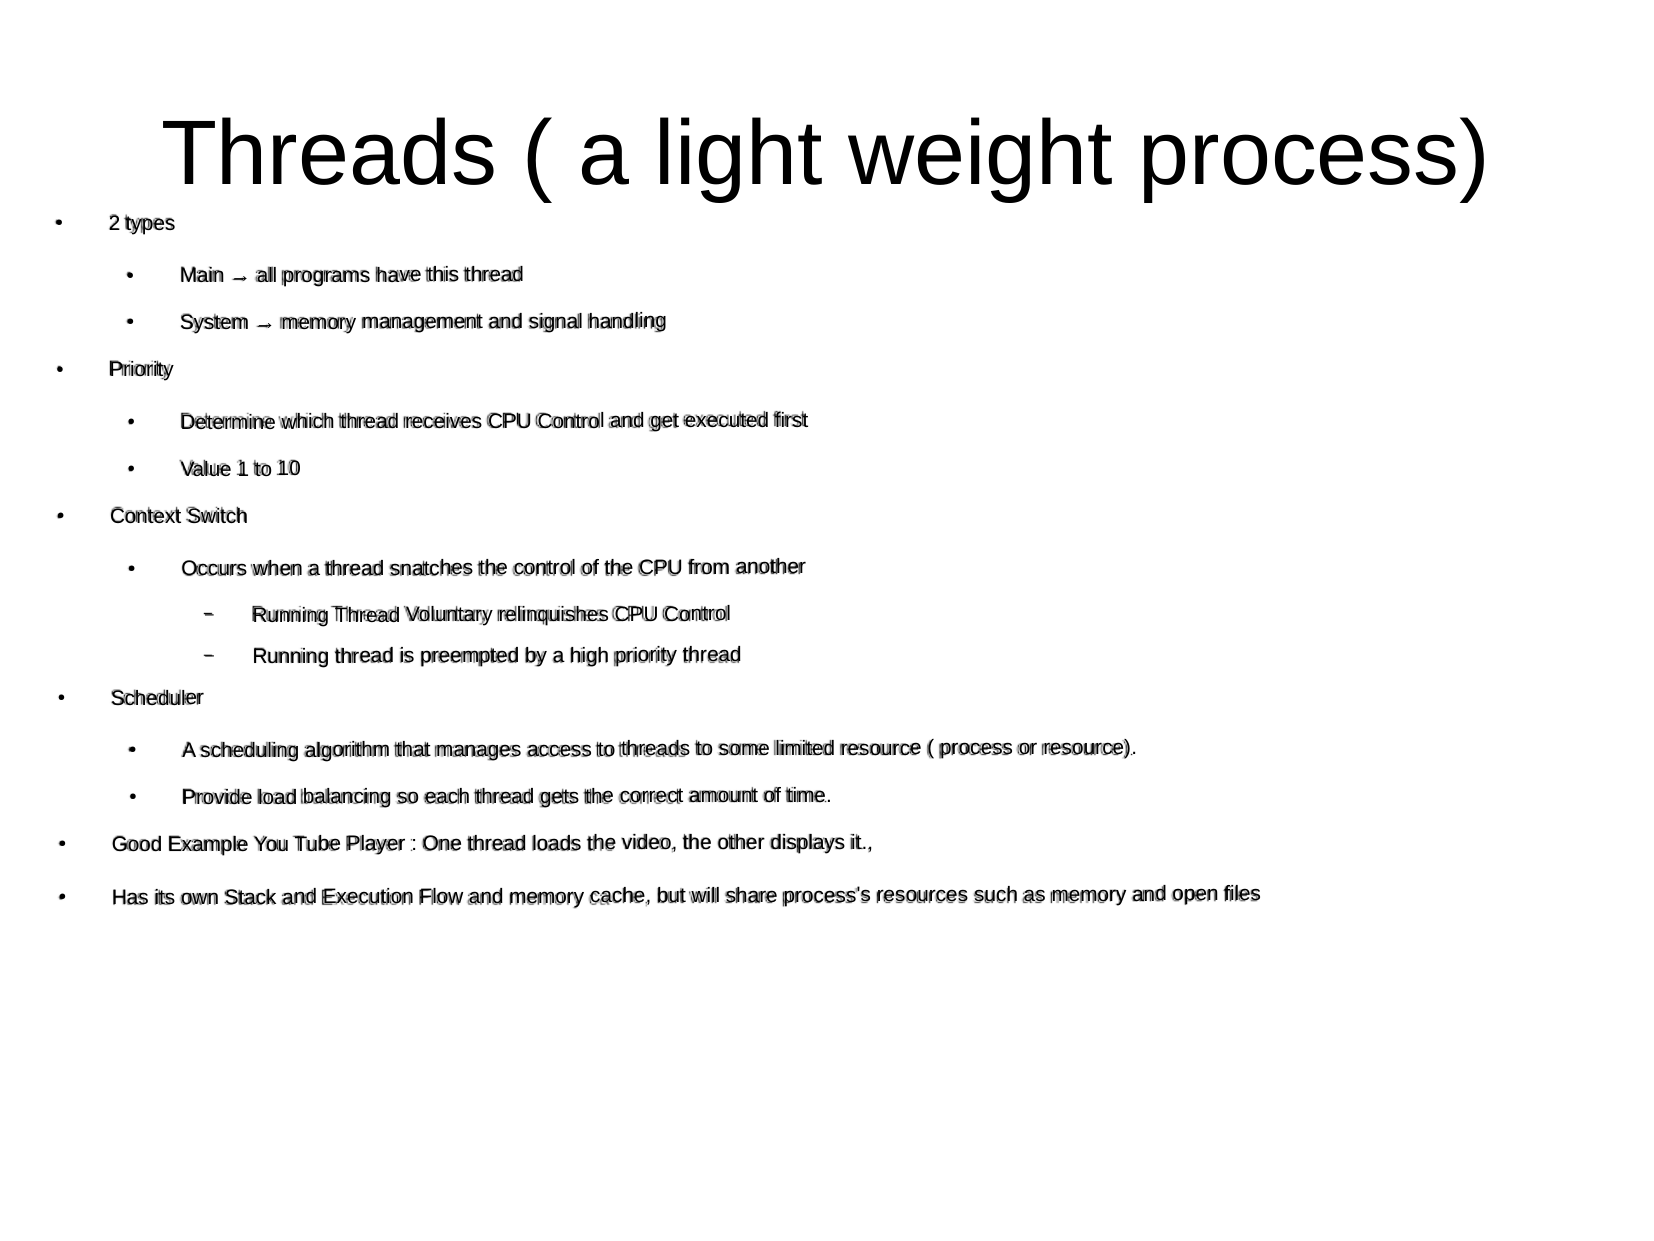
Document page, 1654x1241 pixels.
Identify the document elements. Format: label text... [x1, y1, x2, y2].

title Threads ( a light weight process) [82, 49, 1571, 257]
list 2 types Main → all programs have this thread System → memory management and signal handling Priority Determine which thread receives CPU Control and get executed first Value 1 to 10 Context Switch Occurs when a thread snatches the control of the CPU from another Running Thread Voluntary relinquishes CPU Control Running thread is preempted by a high priority thread Scheduler A scheduling algorithm that manages access to threads to some limited resource ( process or resource). Provide load balancing so each thread gets the correct amount of time. Good Example You Tube Player : One thread loads the video, the other displays it., Has its own Stack and Execution Flow and memory cache, but will share process's resources such as memory and open files [37, 204, 1531, 1217]
